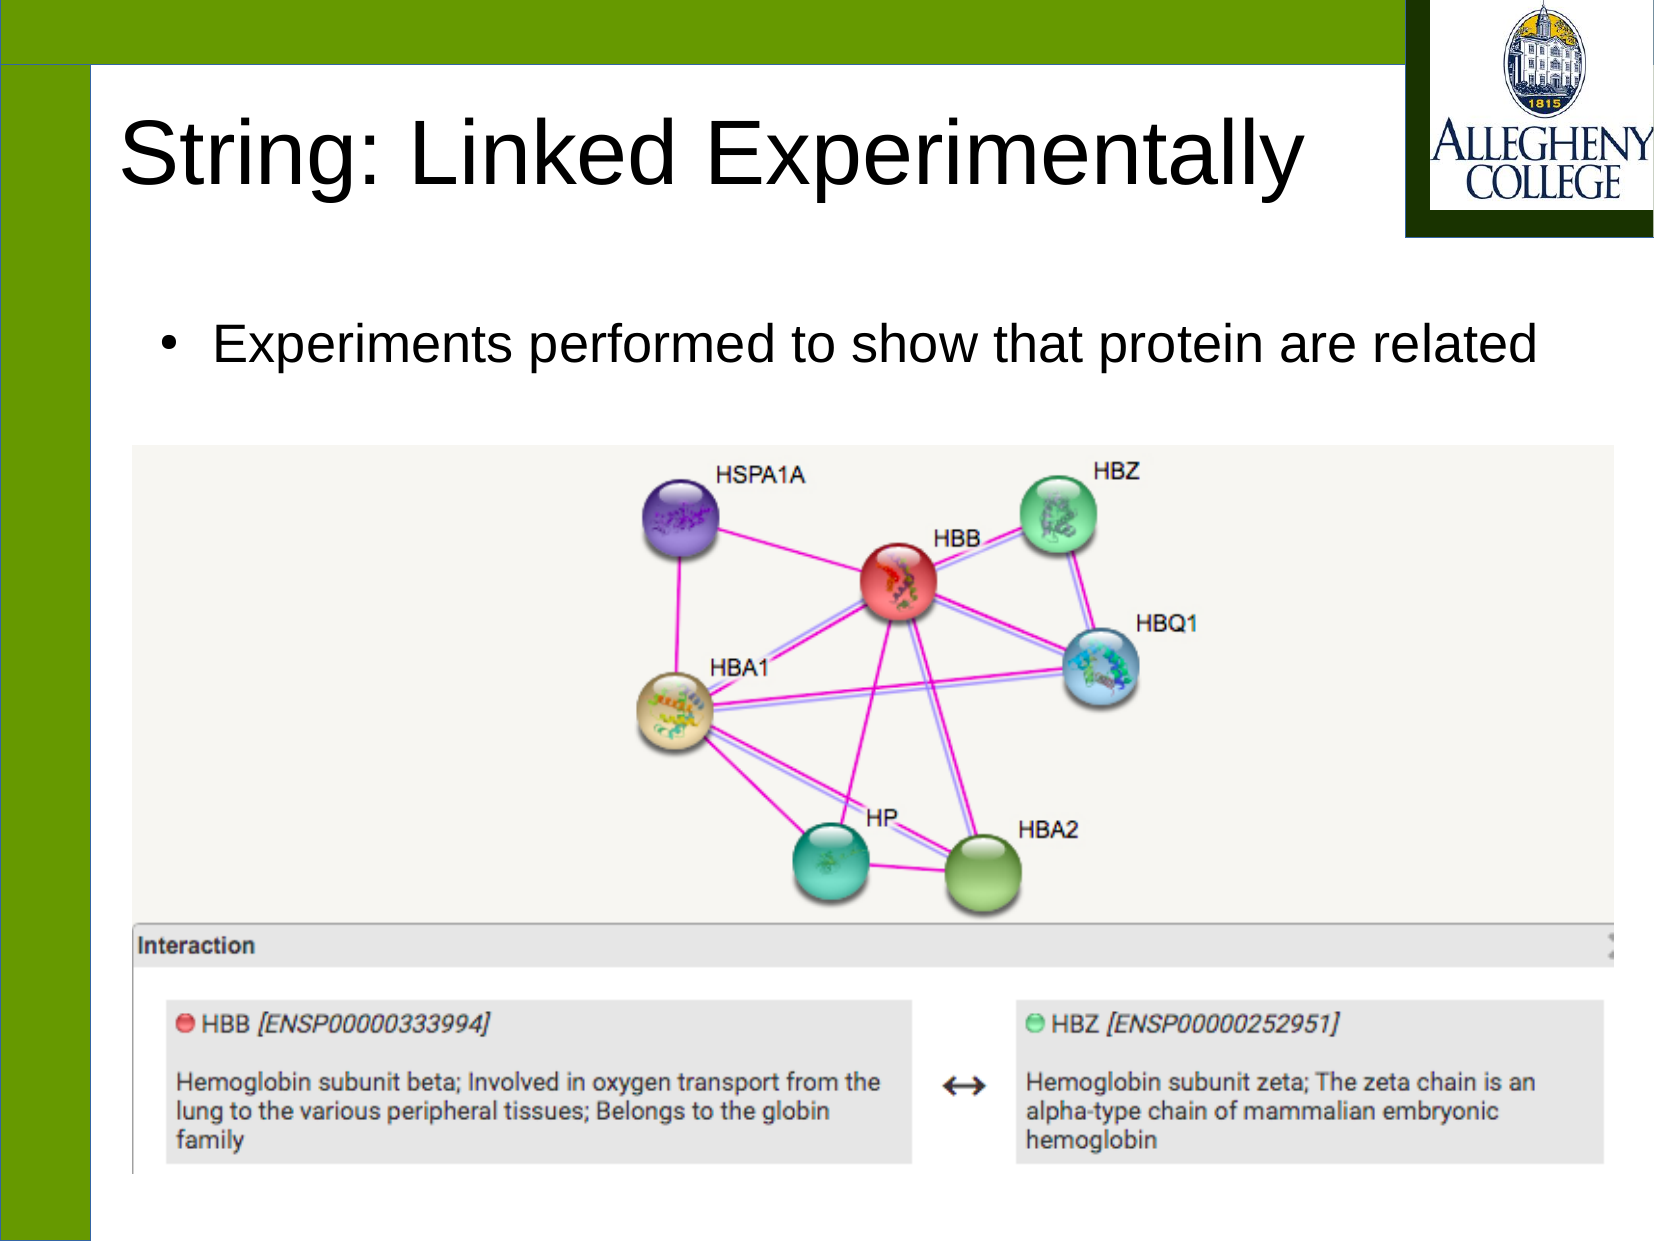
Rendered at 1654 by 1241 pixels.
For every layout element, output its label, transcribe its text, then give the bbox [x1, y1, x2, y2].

picture [132, 445, 1614, 1174]
title String: Linked Experimentally [91, 65, 1415, 257]
picture [1430, 0, 1654, 210]
list Experiments performed to show that protein are related [141, 313, 1546, 445]
text_box [0, 0, 1654, 1241]
